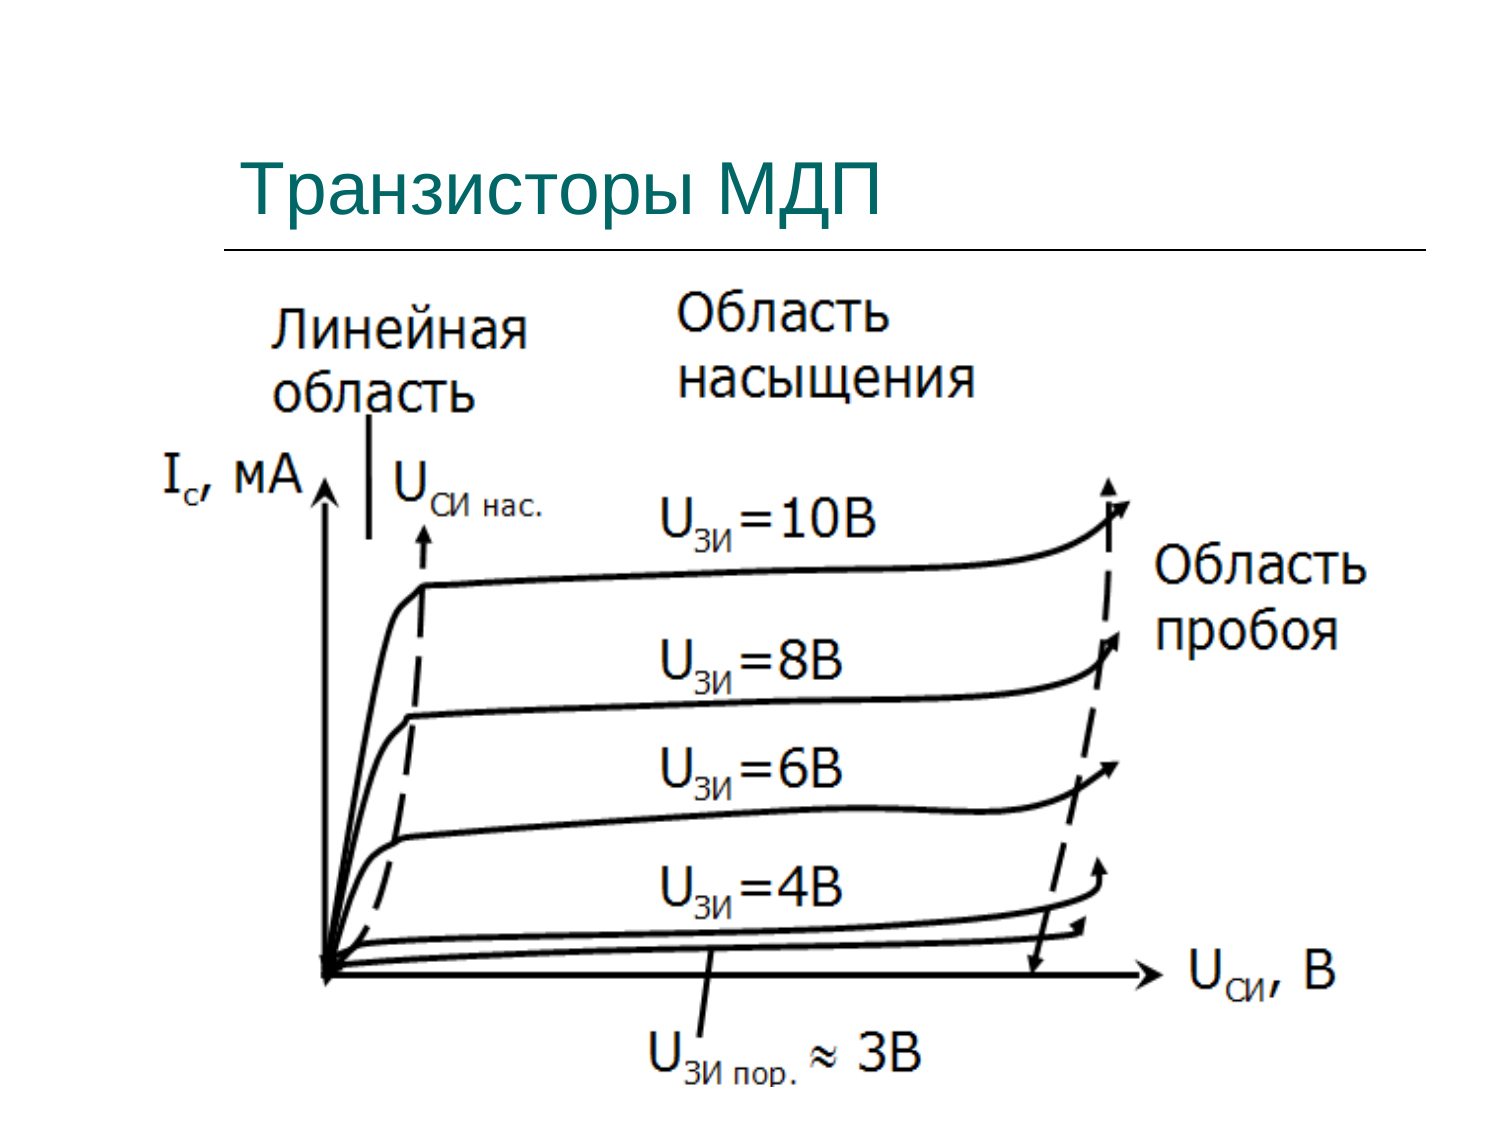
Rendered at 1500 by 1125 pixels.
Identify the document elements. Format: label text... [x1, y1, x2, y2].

title Транзисторы МДП [224, 49, 1425, 237]
picture [118, 275, 1430, 1087]
